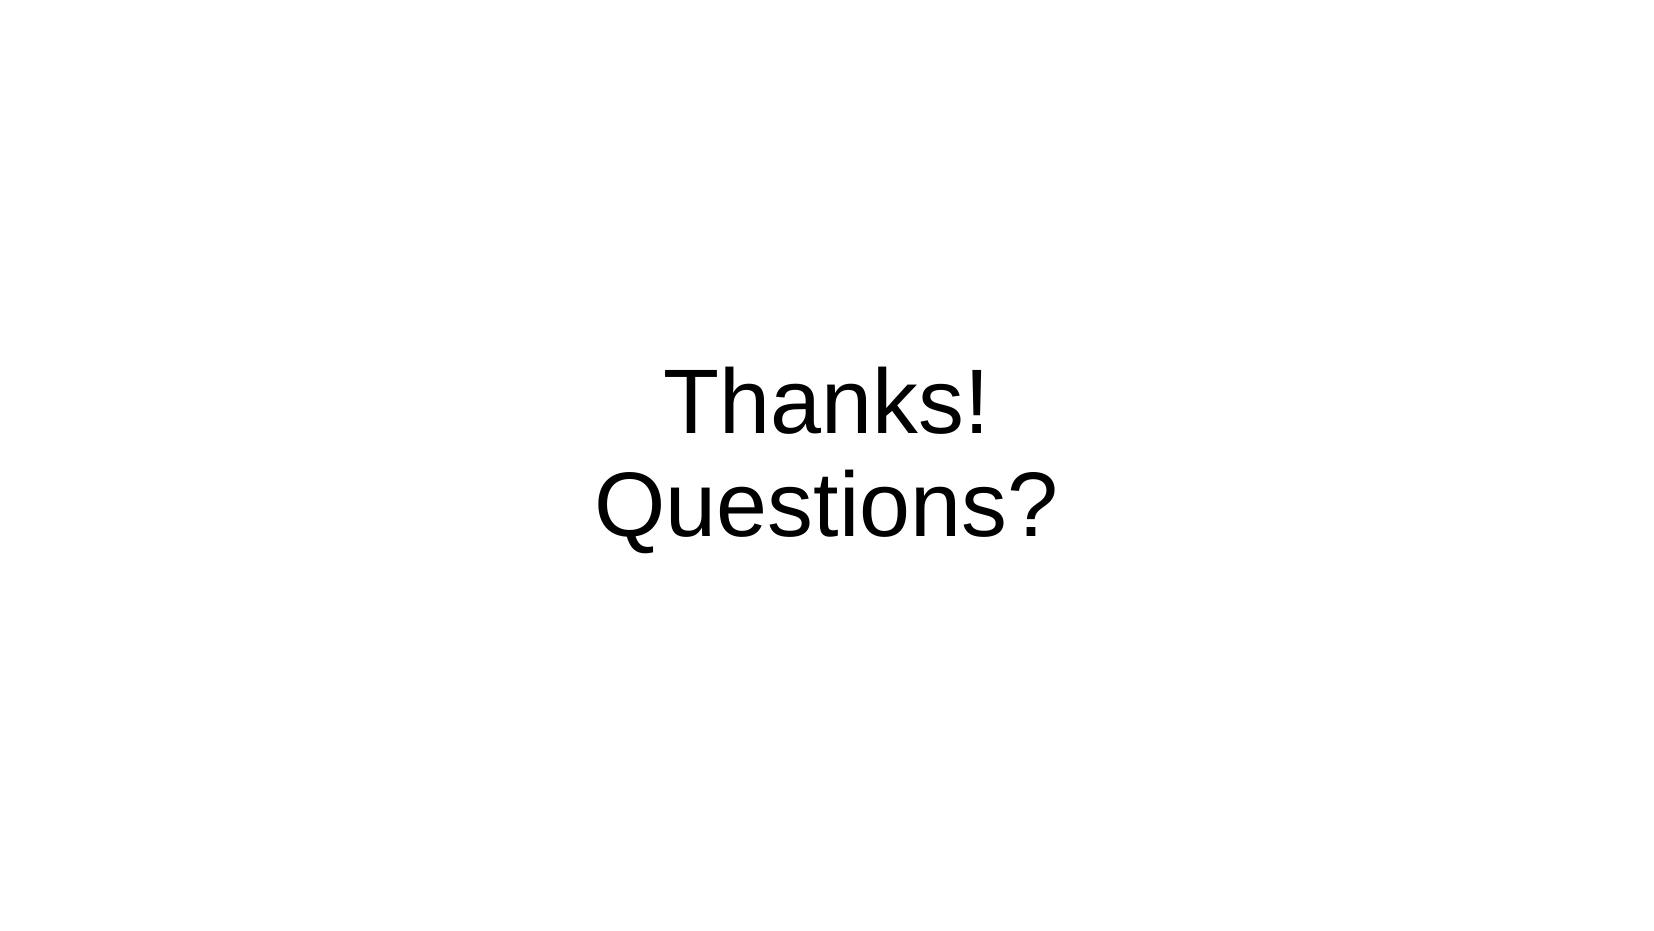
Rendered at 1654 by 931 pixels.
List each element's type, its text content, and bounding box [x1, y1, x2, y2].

title Thanks! Questions? [82, 37, 1571, 871]
